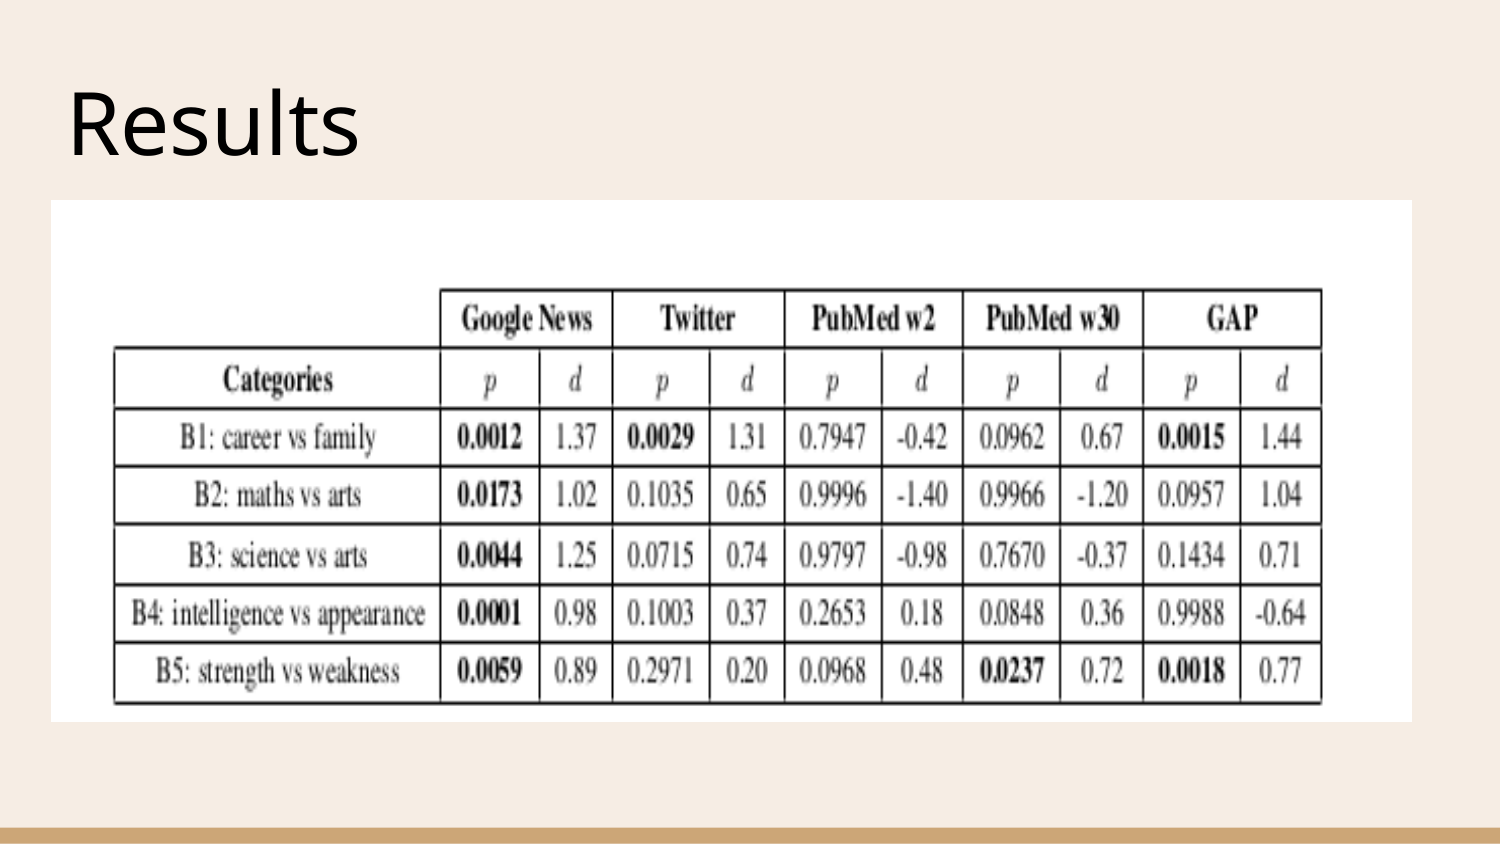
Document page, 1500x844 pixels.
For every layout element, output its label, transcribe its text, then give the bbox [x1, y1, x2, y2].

list [51, 186, 1449, 737]
title Results [51, 51, 1449, 186]
picture [51, 200, 1412, 722]
